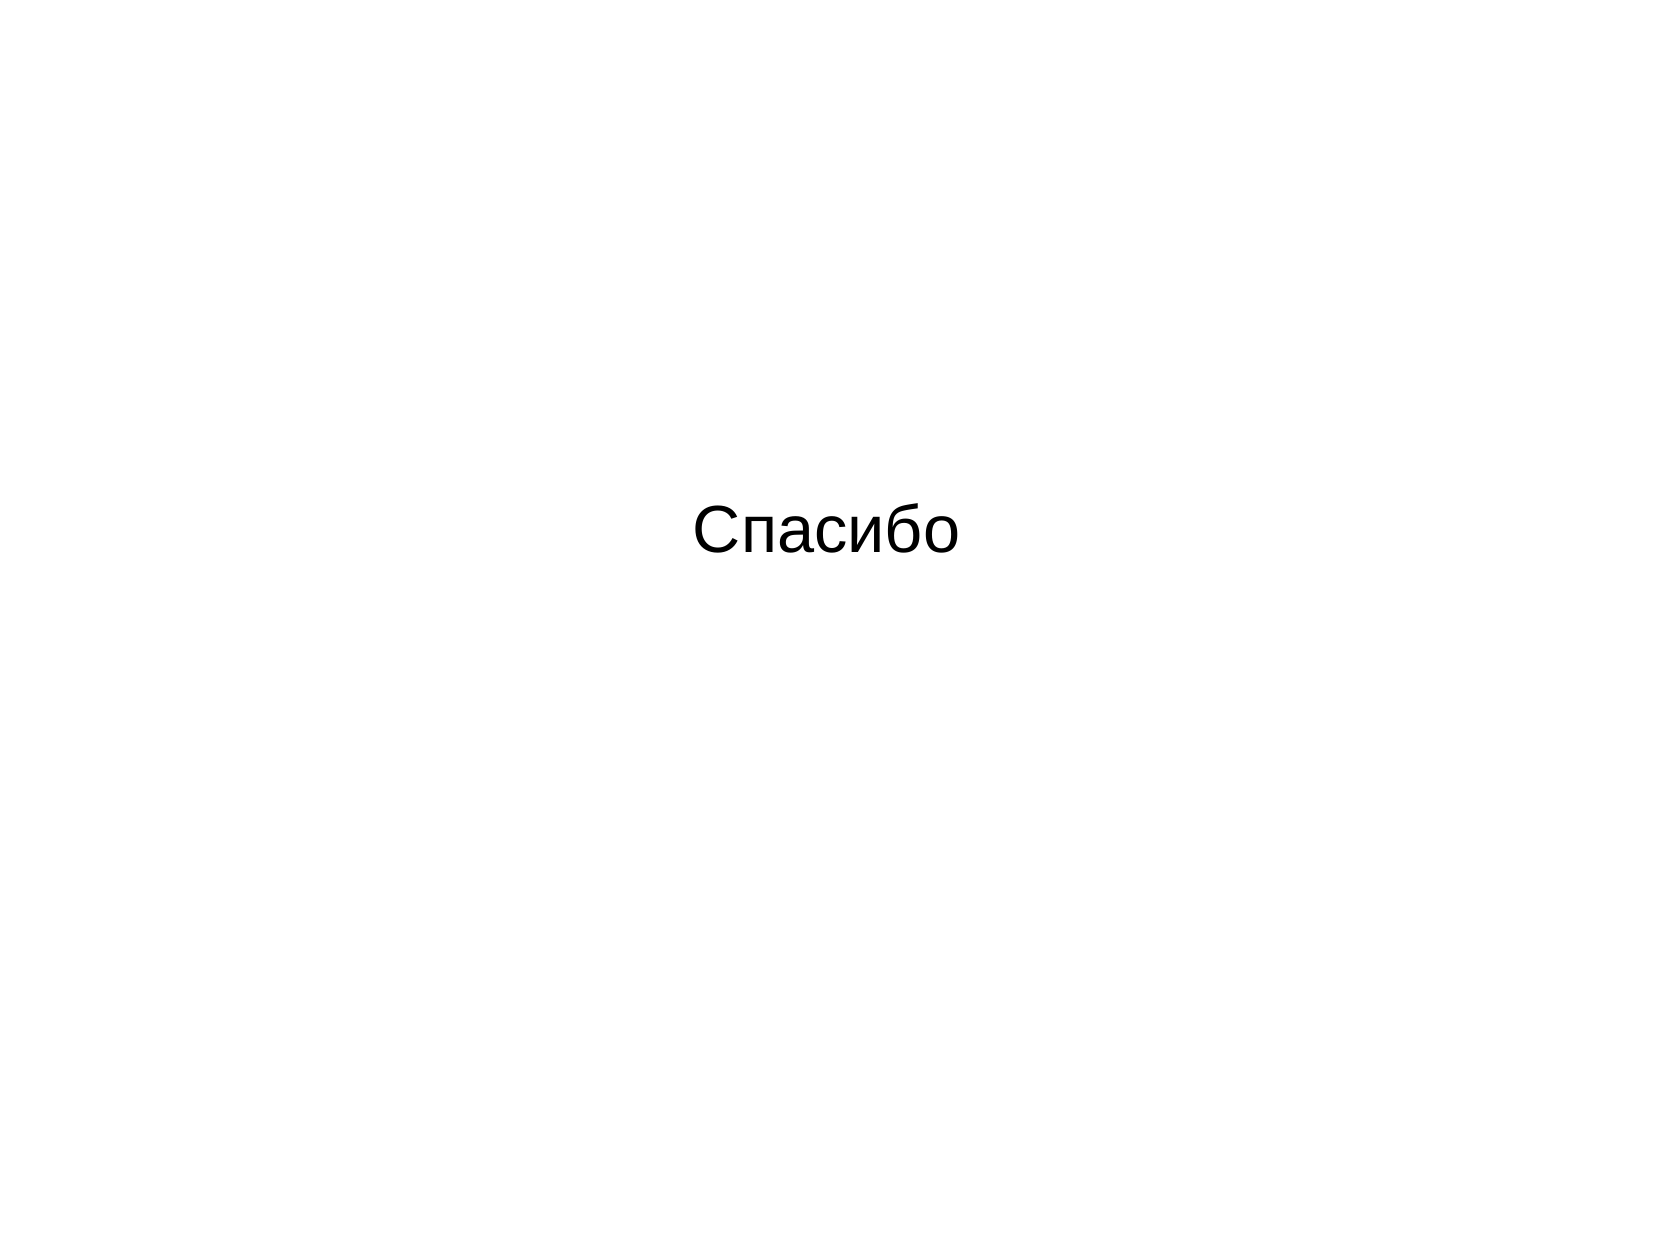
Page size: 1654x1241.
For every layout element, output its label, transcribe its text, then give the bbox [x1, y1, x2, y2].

text_box Спасибо [82, 49, 1571, 1010]
